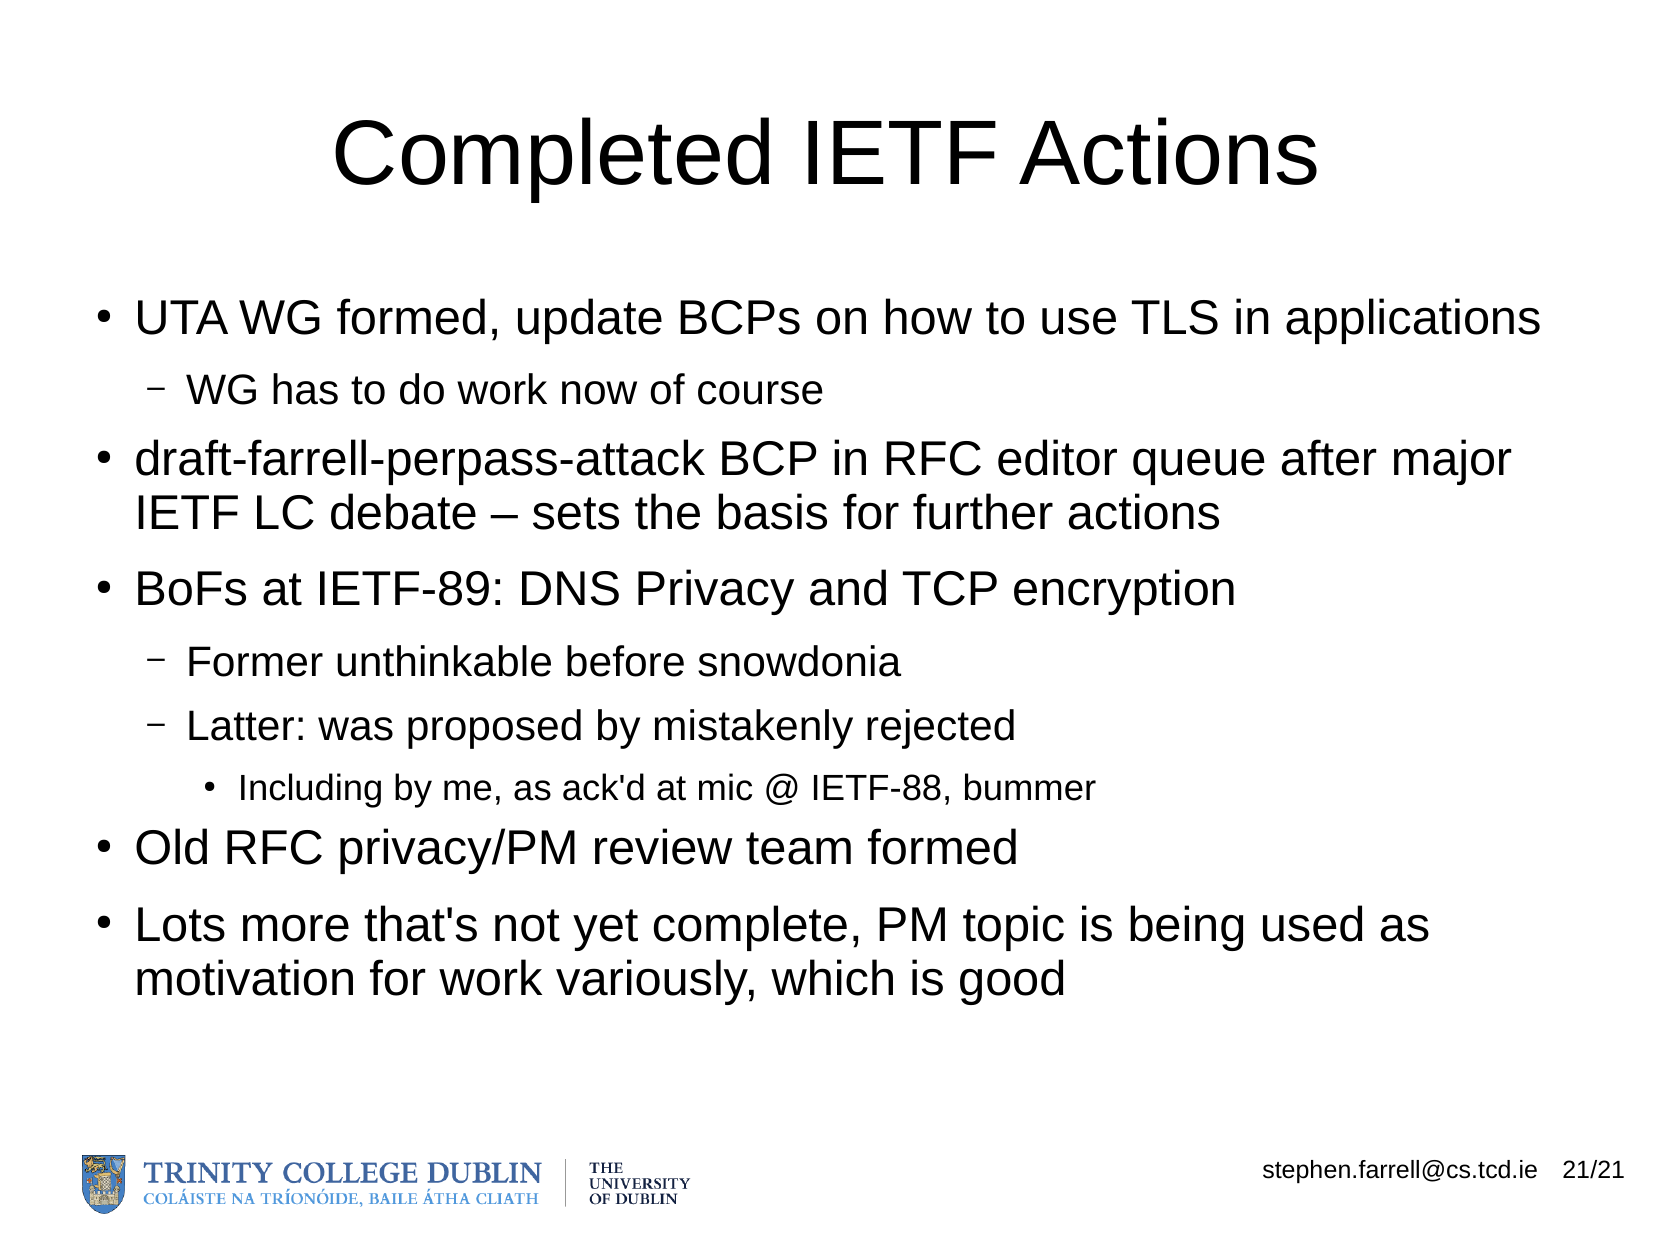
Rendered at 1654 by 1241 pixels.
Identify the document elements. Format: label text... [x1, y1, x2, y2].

picture [82, 1155, 694, 1214]
title Completed IETF Actions [82, 49, 1571, 257]
list UTA WG formed, update BCPs on how to use TLS in applications WG has to do work now of course draft-farrell-perpass-attack BCP in RFC editor queue after major IETF LC debate – sets the basis for further actions BoFs at IETF-89: DNS Privacy and TCP encryption Former unthinkable before snowdonia Latter: was proposed by mistakenly rejected Including by me, as ack'd at mic @ IETF-88, bummer Old RFC privacy/PM review team formed Lots more that's not yet complete, PM topic is being used as motivation for work variously, which is good [82, 290, 1571, 1010]
